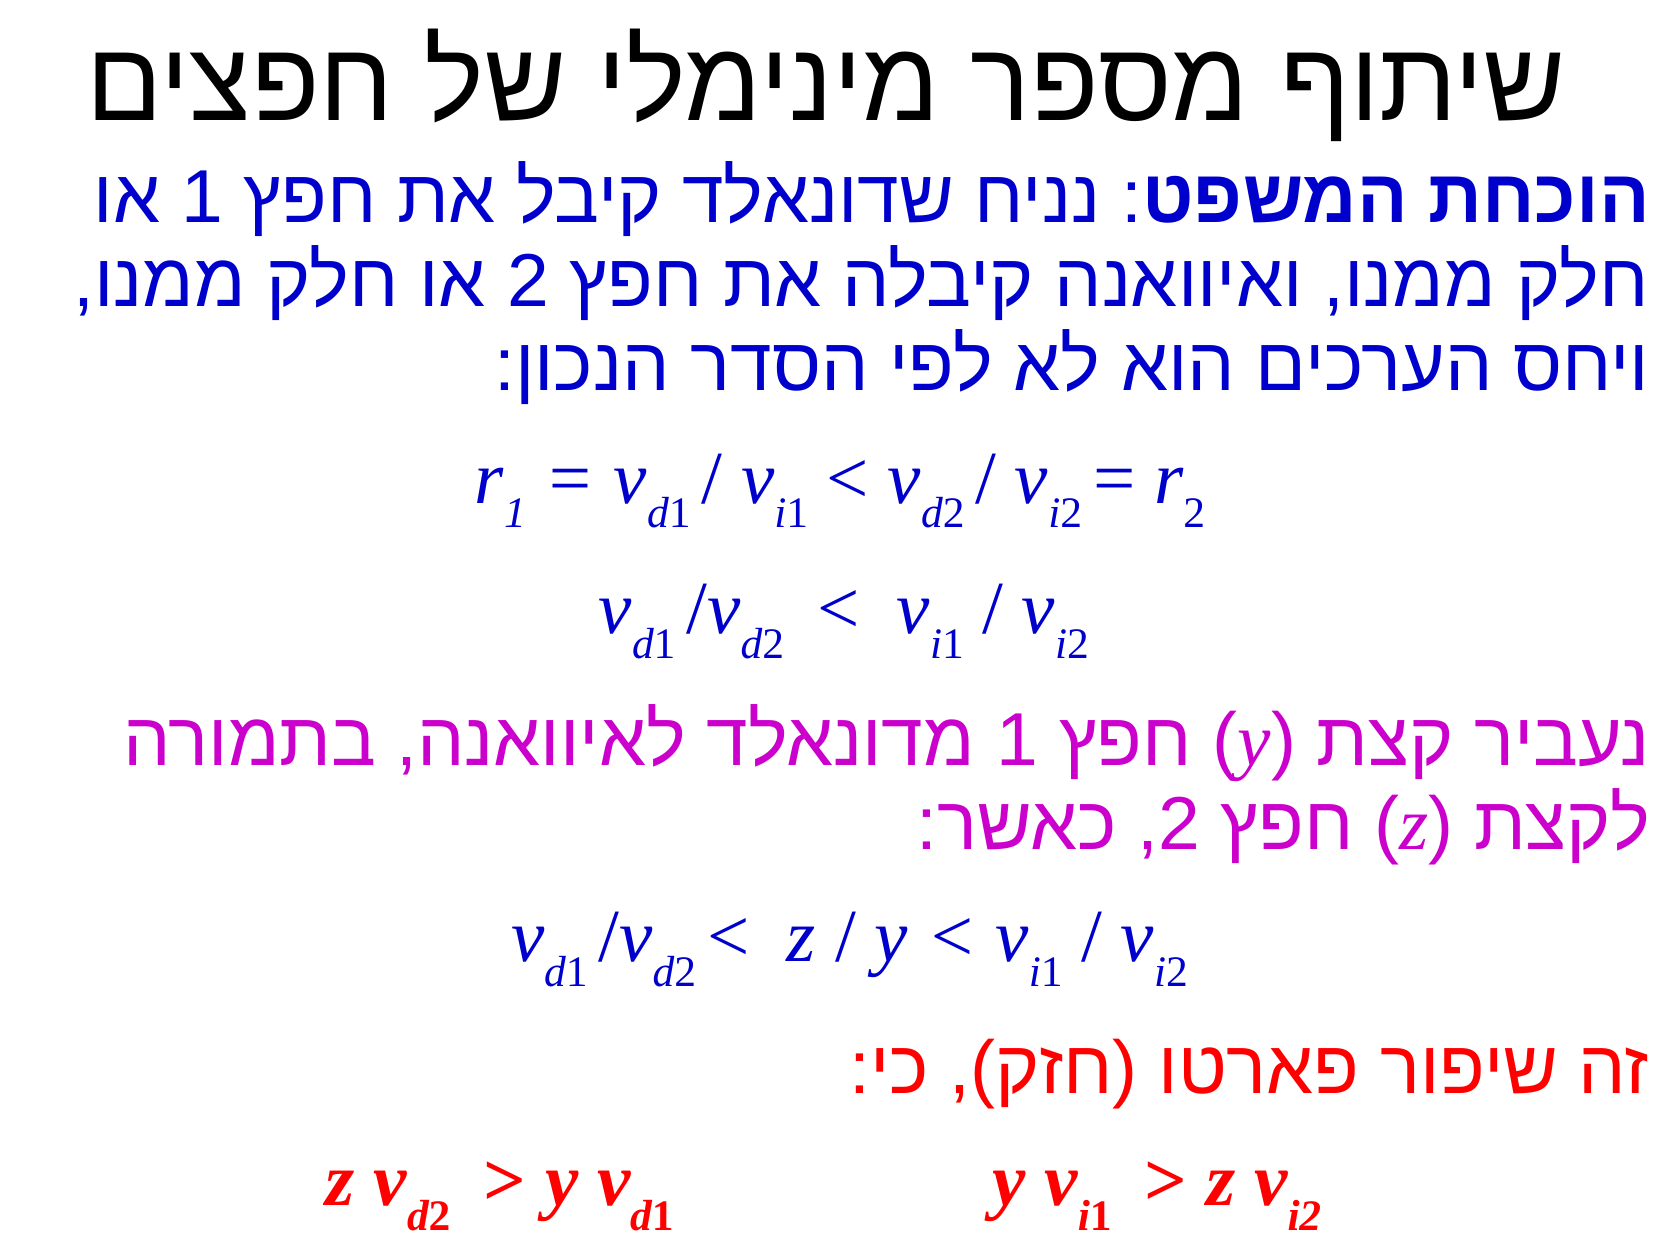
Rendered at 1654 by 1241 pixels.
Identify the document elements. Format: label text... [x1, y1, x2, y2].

list הוכחת המשפט: נניח שדונאלד קיבל את חפץ 1 או חלק ממנו, ואיוואנה קיבלה את חפץ 2 או חלק ממנו, ויחס הערכים הוא לא לפי הסדר הנכון: r1 = vd1 / vi1 < vd2 / vi2 = r2 vd1 /vd2 < vi1 / vi2 נעביר קצת (y) חפץ 1 מדונאלד לאיוואנה, בתמורה לקצת (z) חפץ 2, כאשר: vd1 /vd2 < z / y < vi1 / vi2 זה שיפור פארטו (חזק), כי: z vd2 > y vd1 y vi1 > z vi2 [30, 154, 1651, 1231]
title שיתוף מספר מינימלי של חפצים [0, 0, 1654, 163]
